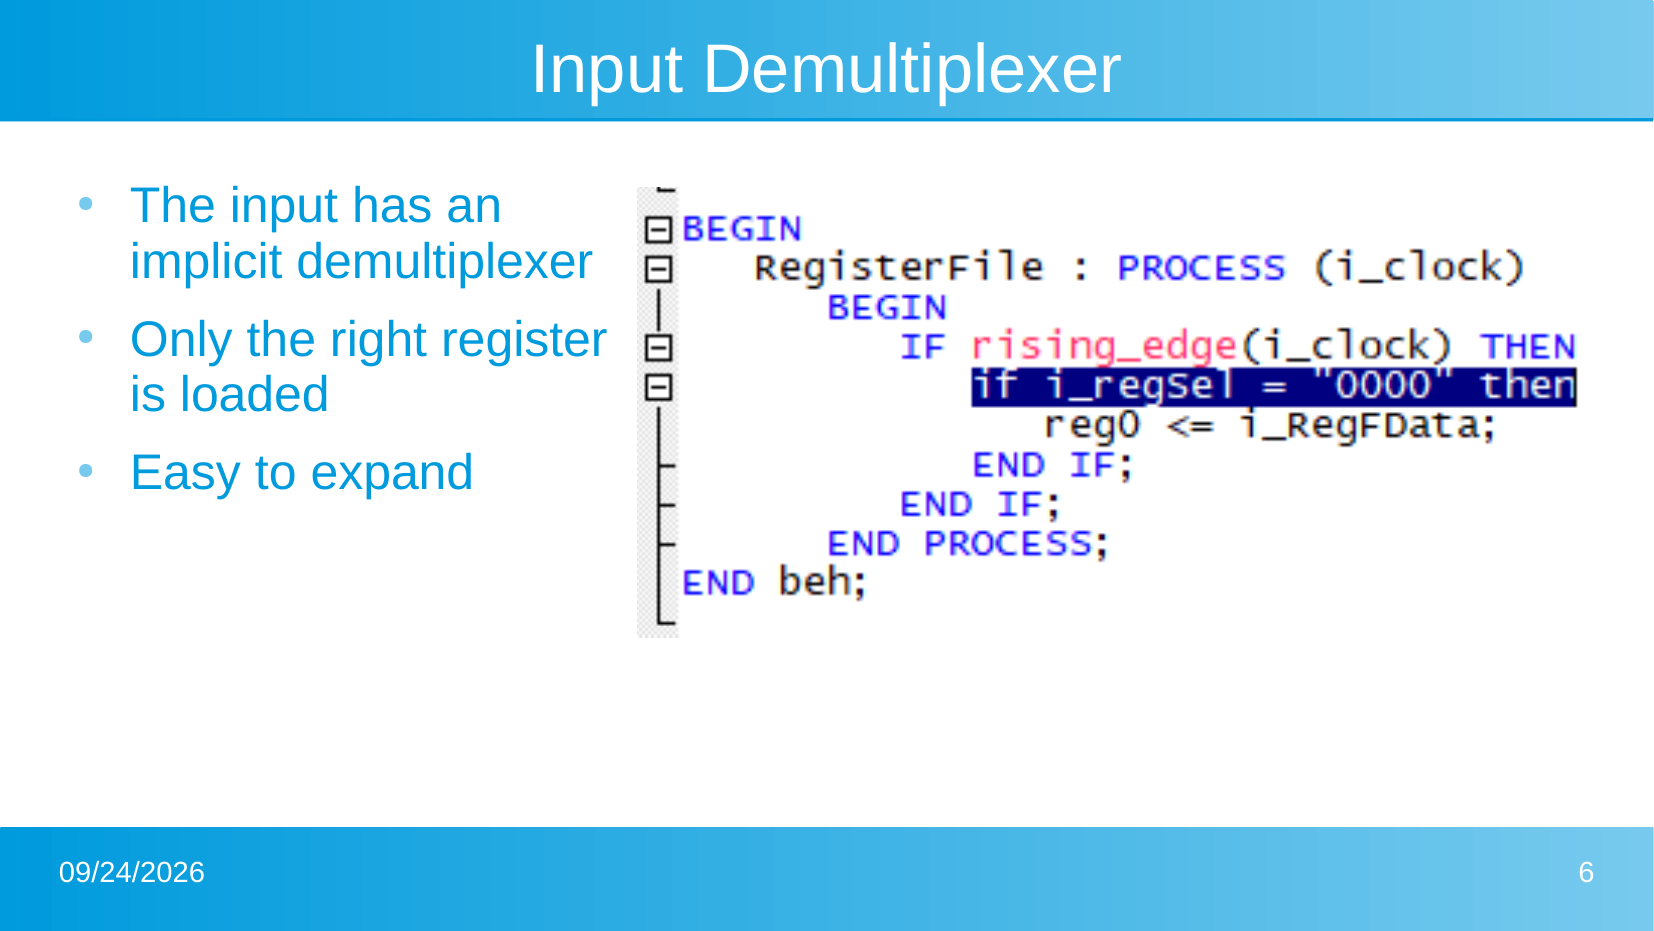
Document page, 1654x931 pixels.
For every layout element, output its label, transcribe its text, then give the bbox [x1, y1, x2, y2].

list The input has an implicit demultiplexer Only the right register is loaded Easy to expand [59, 177, 638, 768]
picture [637, 187, 1623, 638]
title Input Demultiplexer [59, 29, 1595, 108]
